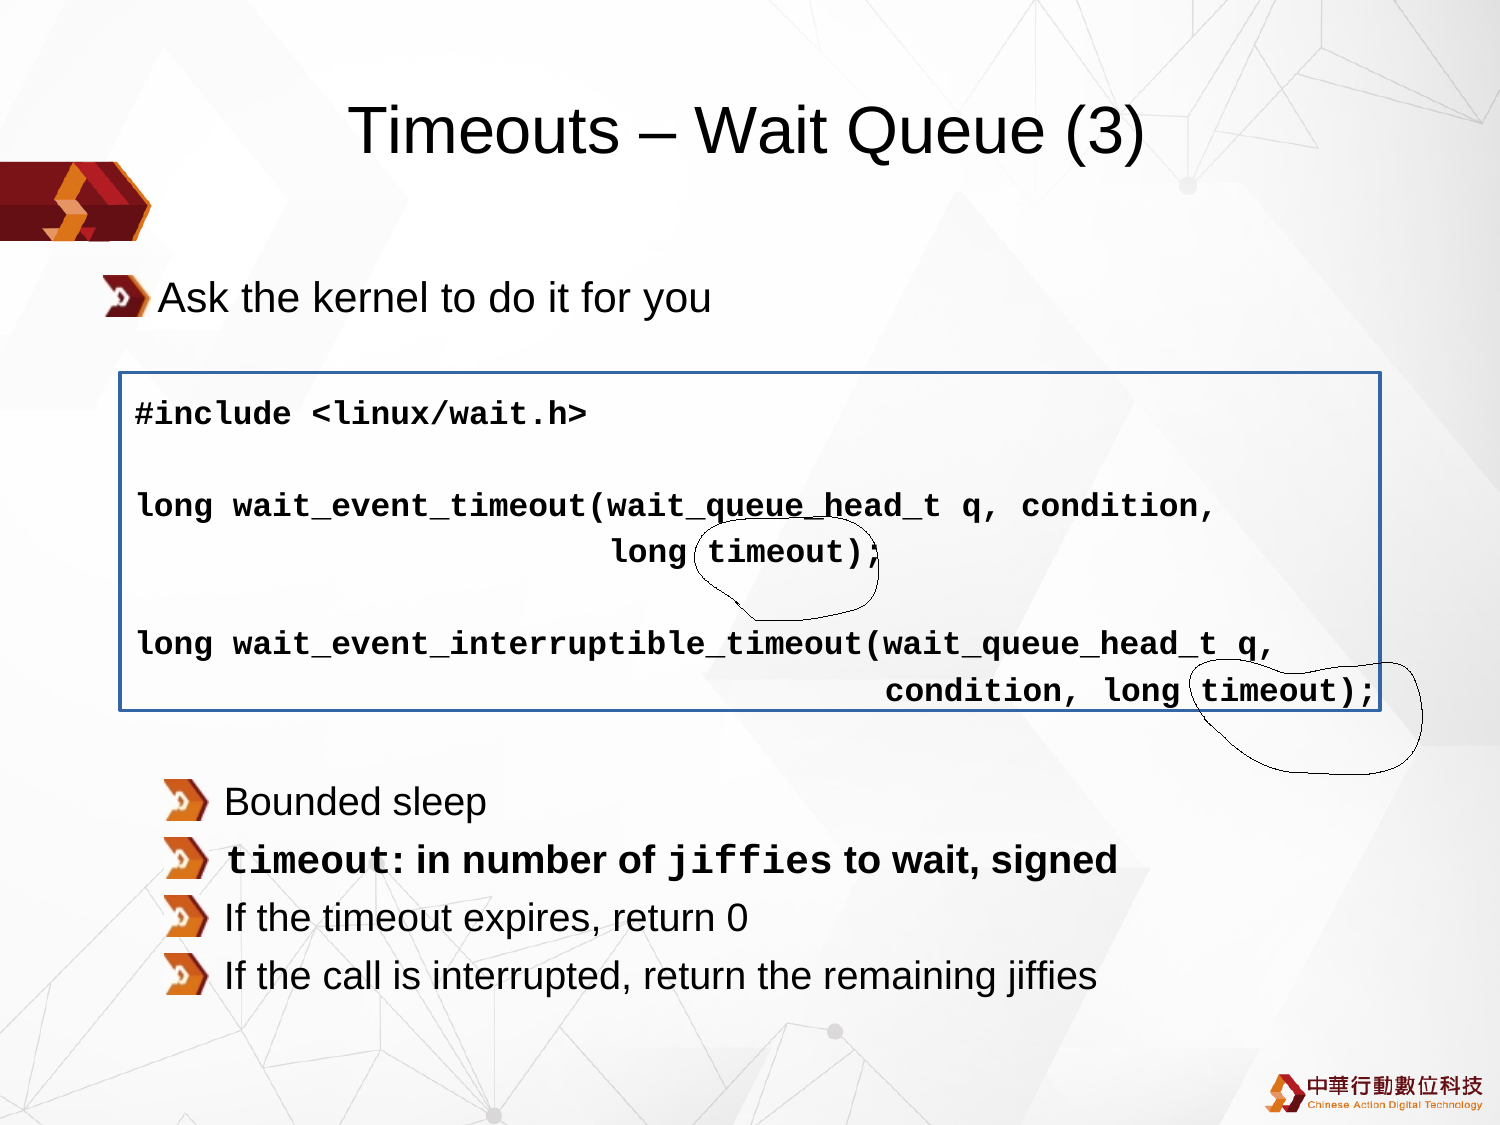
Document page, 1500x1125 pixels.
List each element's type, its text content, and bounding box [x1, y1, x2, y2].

title Timeouts – Wait Queue (3) [60, 79, 1411, 184]
picture [0, 0, 1500, 1125]
list Ask the kernel to do it for you #include <linux/wait.h> long wait_event_timeout(wait_queue_head_t q, condition, long timeout); long wait_event_interruptible_timeout(wait_queue_head_t q, condition, long timeout); Bounded sleep timeout: in number of jiffies to wait, signed If the timeout expires, return 0 If the call is interrupted, return the remaining jiffies [75, 262, 1426, 1006]
